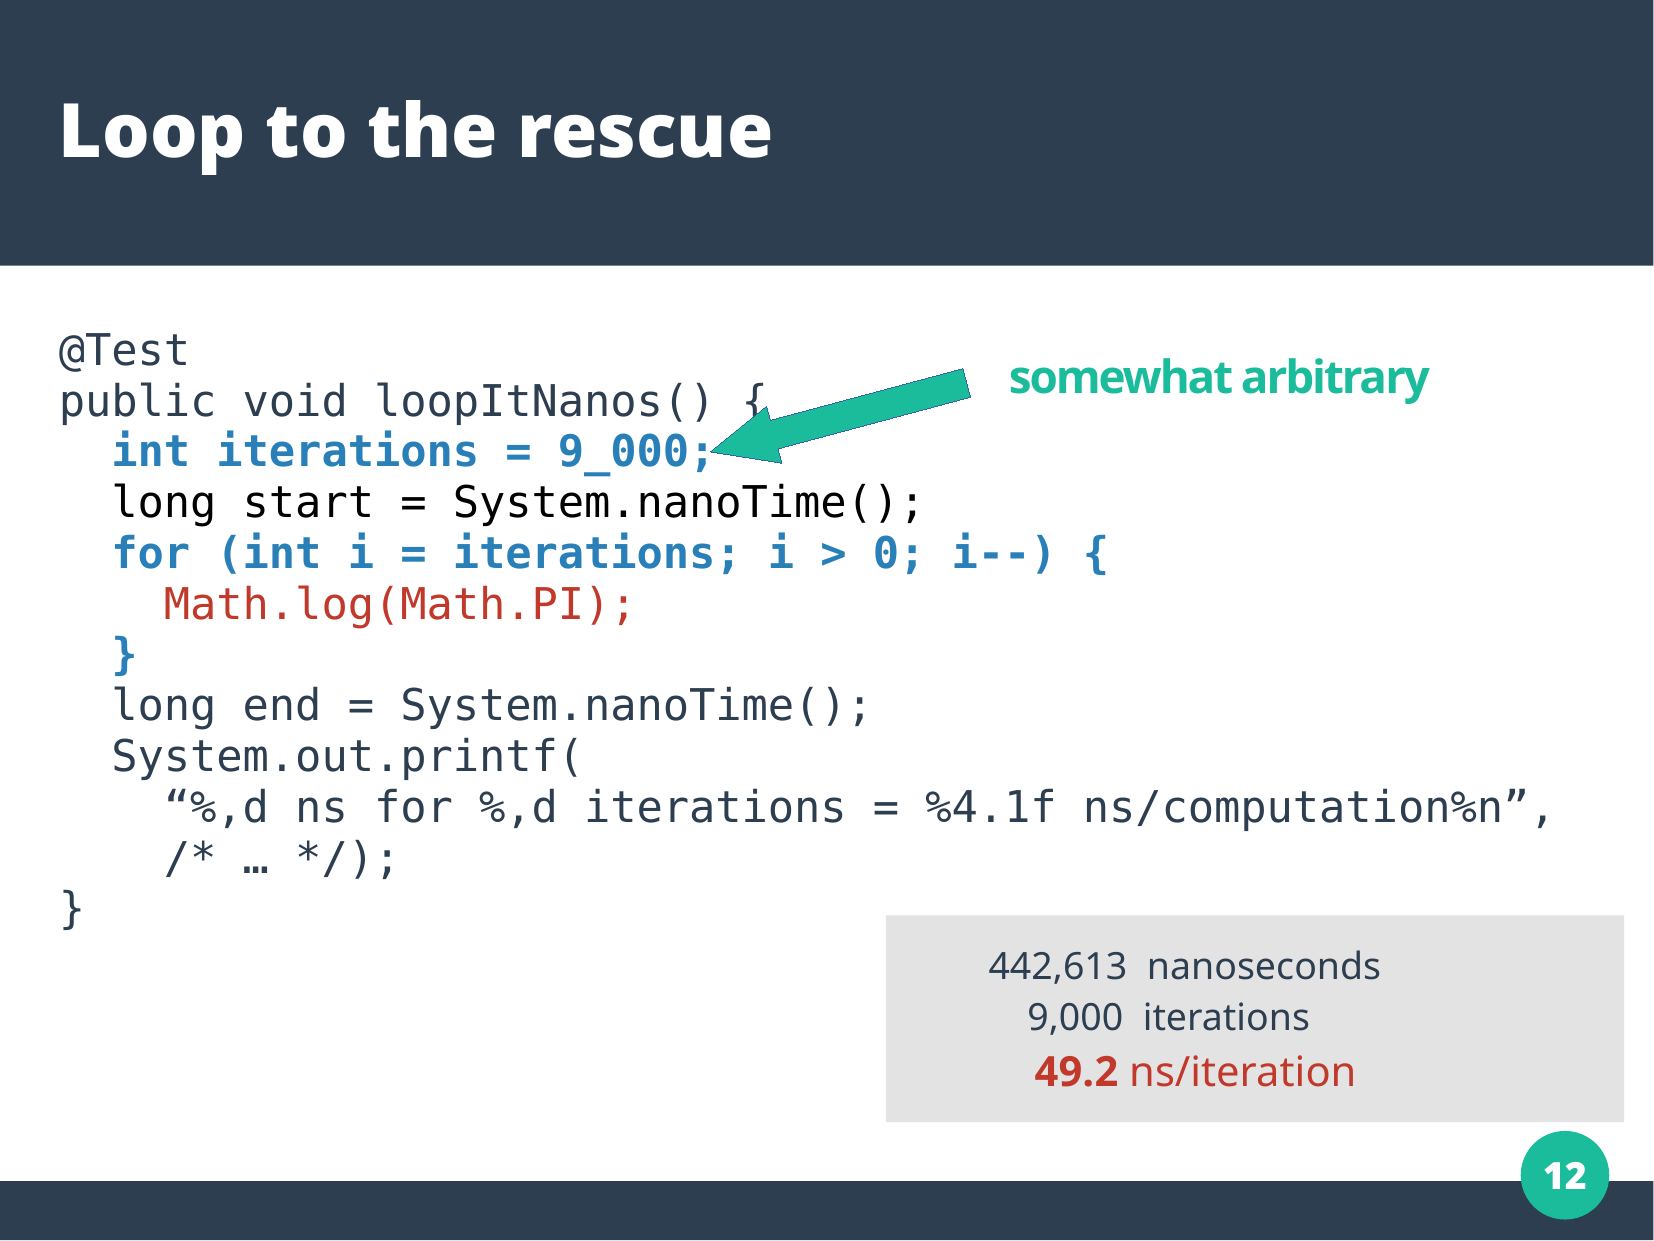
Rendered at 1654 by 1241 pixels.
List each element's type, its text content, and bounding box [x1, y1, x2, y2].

list 442,613 nanoseconds 9,000 iterations 49.2 ns/iteration [885, 915, 1625, 1123]
title Loop to the rescue [59, 56, 1595, 200]
text_box [710, 375, 938, 464]
list @Test public void loopItNanos() { int iterations = 9_000; long start = System.nanoTime(); for (int i = iterations; i > 0; i--) { Math.log(Math.PI); } long end = System.nanoTime(); System.out.printf( “%,d ns for %,d iterations = %4.1f ns/computation%n”, /* … */); } [59, 324, 1595, 1152]
text_box somewhat arbitrary [938, 341, 1501, 410]
